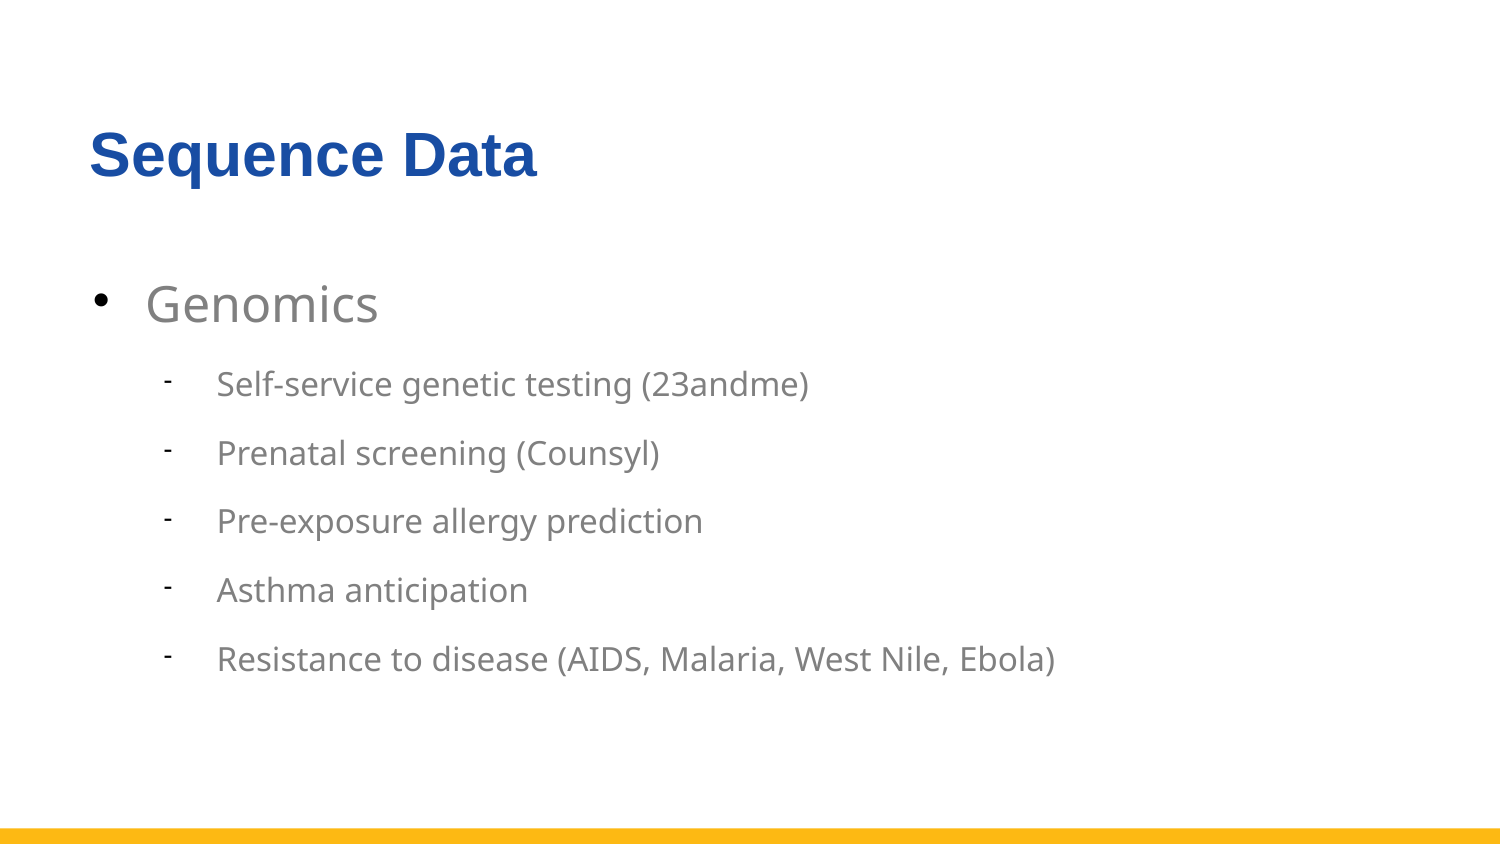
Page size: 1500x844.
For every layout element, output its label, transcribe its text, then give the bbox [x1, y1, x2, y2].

text_box Genomics Self-service genetic testing (23andme) Prenatal screening (Counsyl) Pre-exposure allergy prediction Asthma anticipation Resistance to disease (AIDS, Malaria, West Nile, Ebola) [75, 197, 1425, 687]
text_box Sequence Data [75, 0, 1425, 197]
